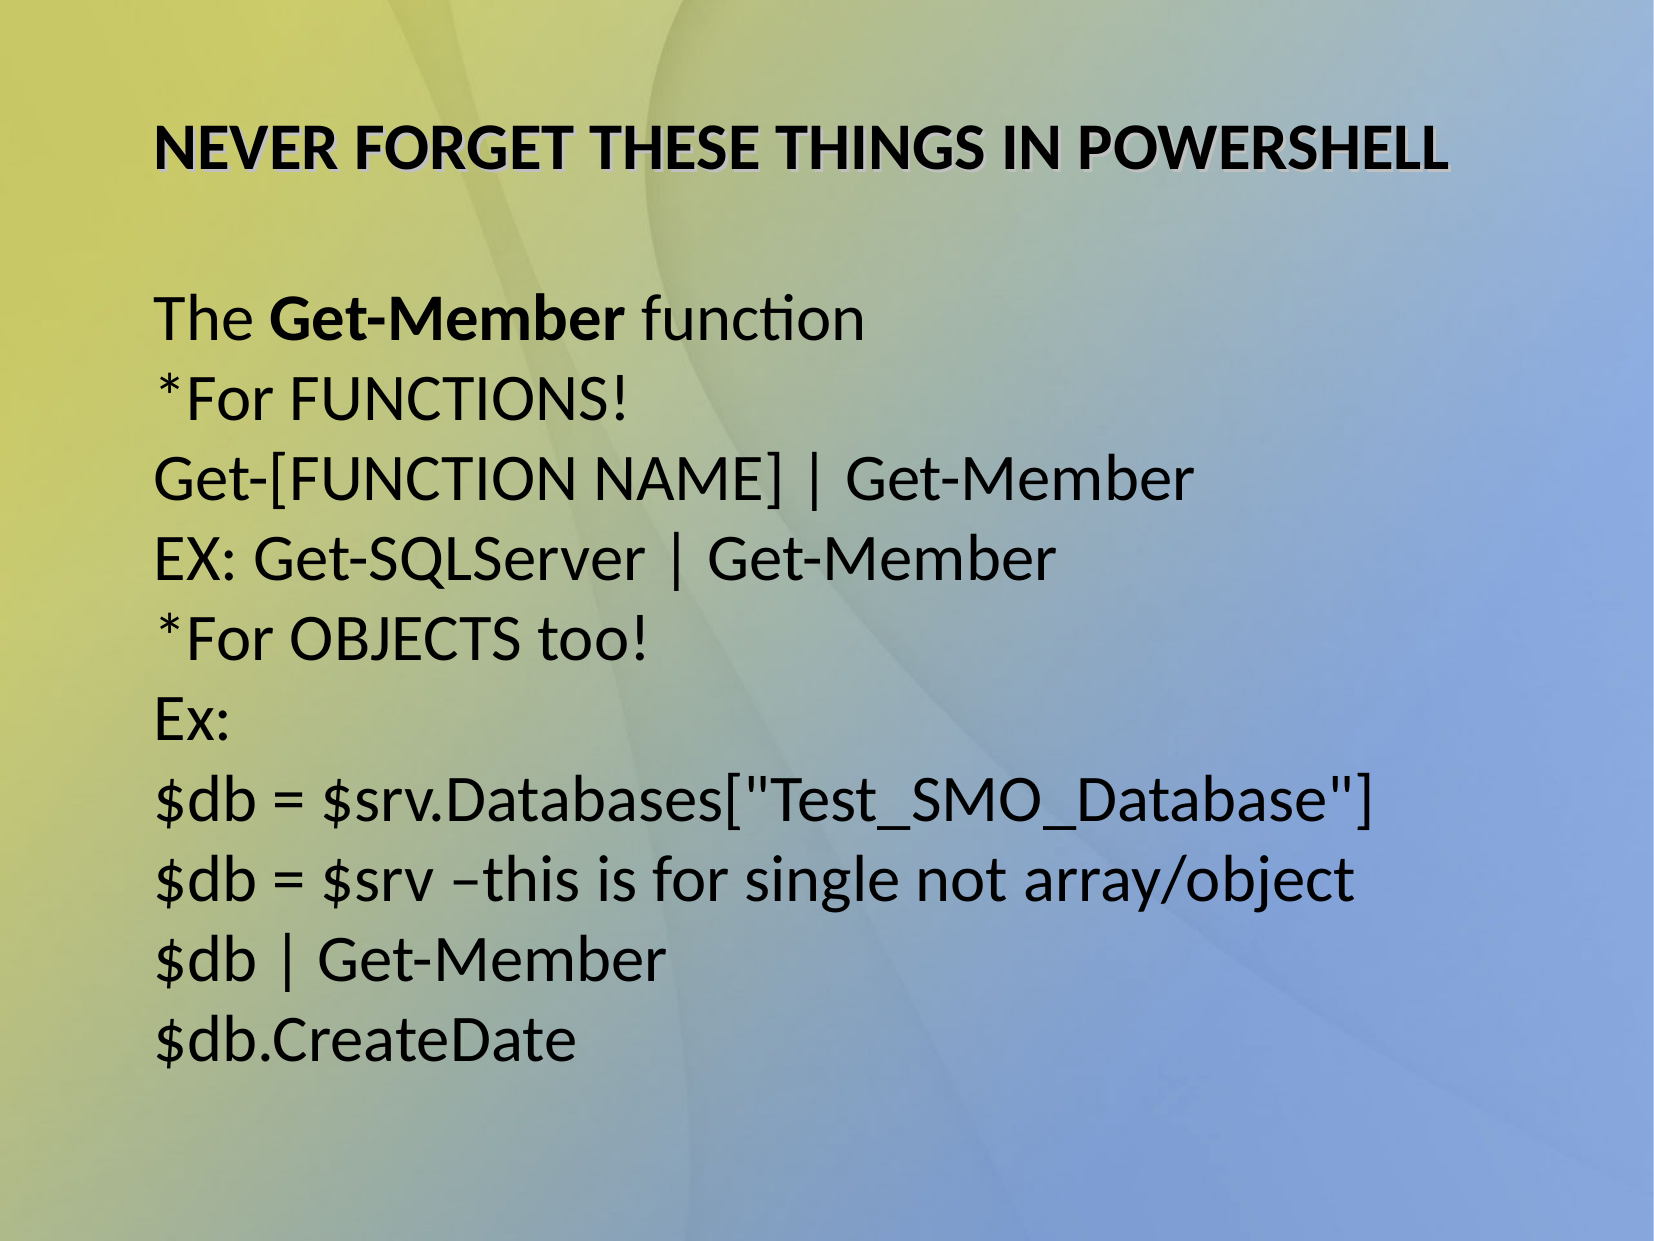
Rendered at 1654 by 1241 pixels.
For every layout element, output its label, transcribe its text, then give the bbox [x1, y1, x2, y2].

list The Get-Member function *For FUNCTIONS! Get-[FUNCTION NAME] | Get-Member EX: Get-SQLServer | Get-Member *For OBJECTS too! Ex: $db = $srv.Databases["Test_SMO_Database"] $db = $srv –this is for single not array/object $db | Get-Member $db.CreateDate [82, 290, 1571, 1079]
picture [0, 0, 1654, 1241]
title NEVER FORGET THESE THINGS IN POWERSHELL [82, 49, 1571, 257]
